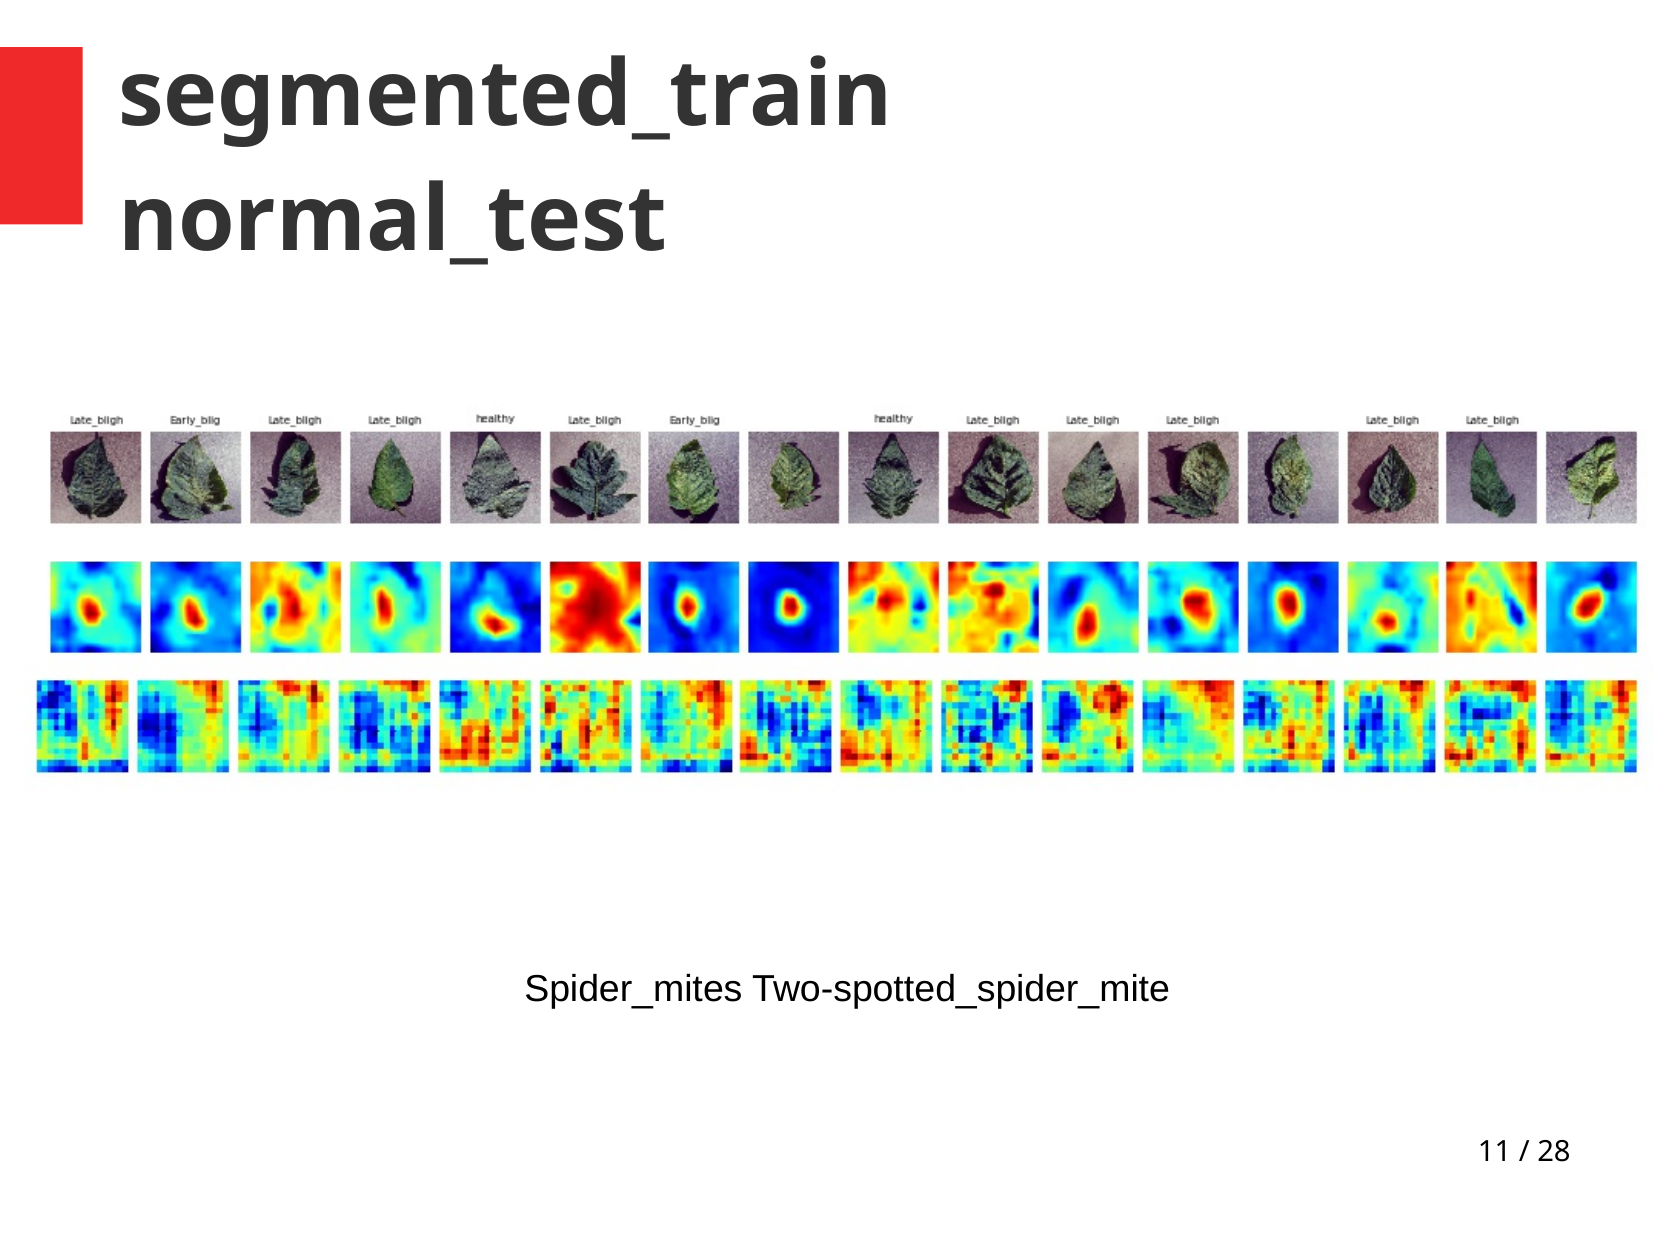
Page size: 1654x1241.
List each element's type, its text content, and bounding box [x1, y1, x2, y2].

text_box Spider_mites Two-spotted_spider_mite [509, 960, 1186, 1017]
picture [0, 404, 1654, 810]
title segmented_train normal_test [118, 45, 1571, 260]
